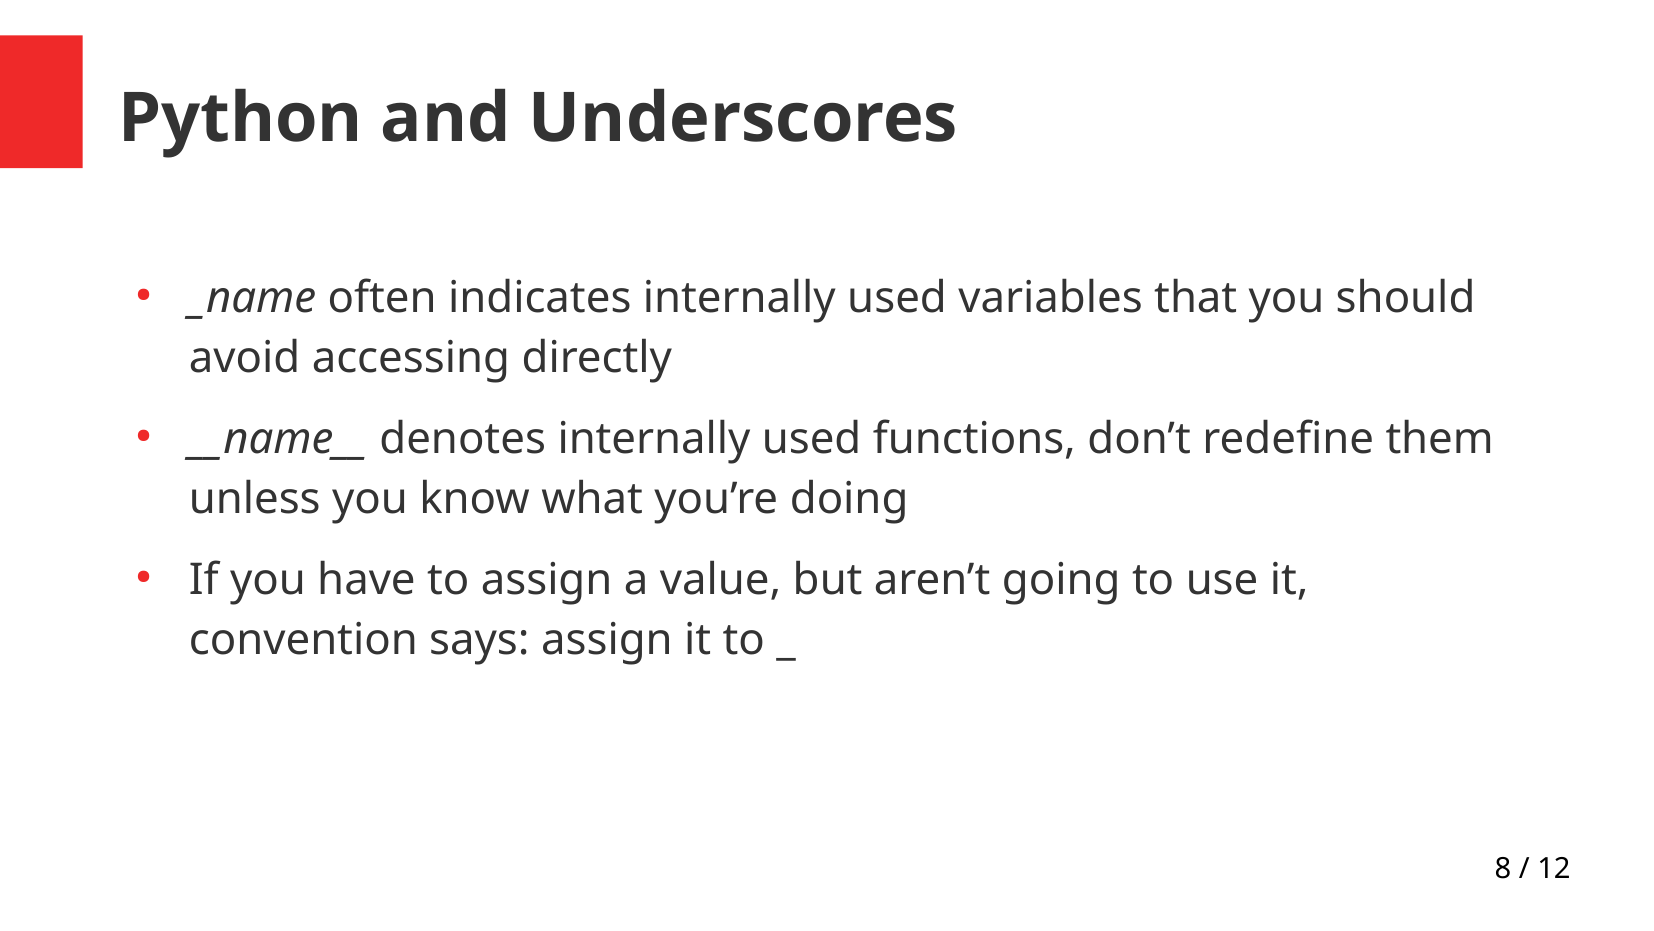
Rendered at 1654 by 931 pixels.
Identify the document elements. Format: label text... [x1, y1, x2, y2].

title Python and Underscores [118, 36, 1571, 193]
list _name often indicates internally used variables that you should avoid accessing directly __name__ denotes internally used functions, don’t redefine them unless you know what you’re doing If you have to assign a value, but aren’t going to use it, convention says: assign it to _ [118, 265, 1536, 806]
